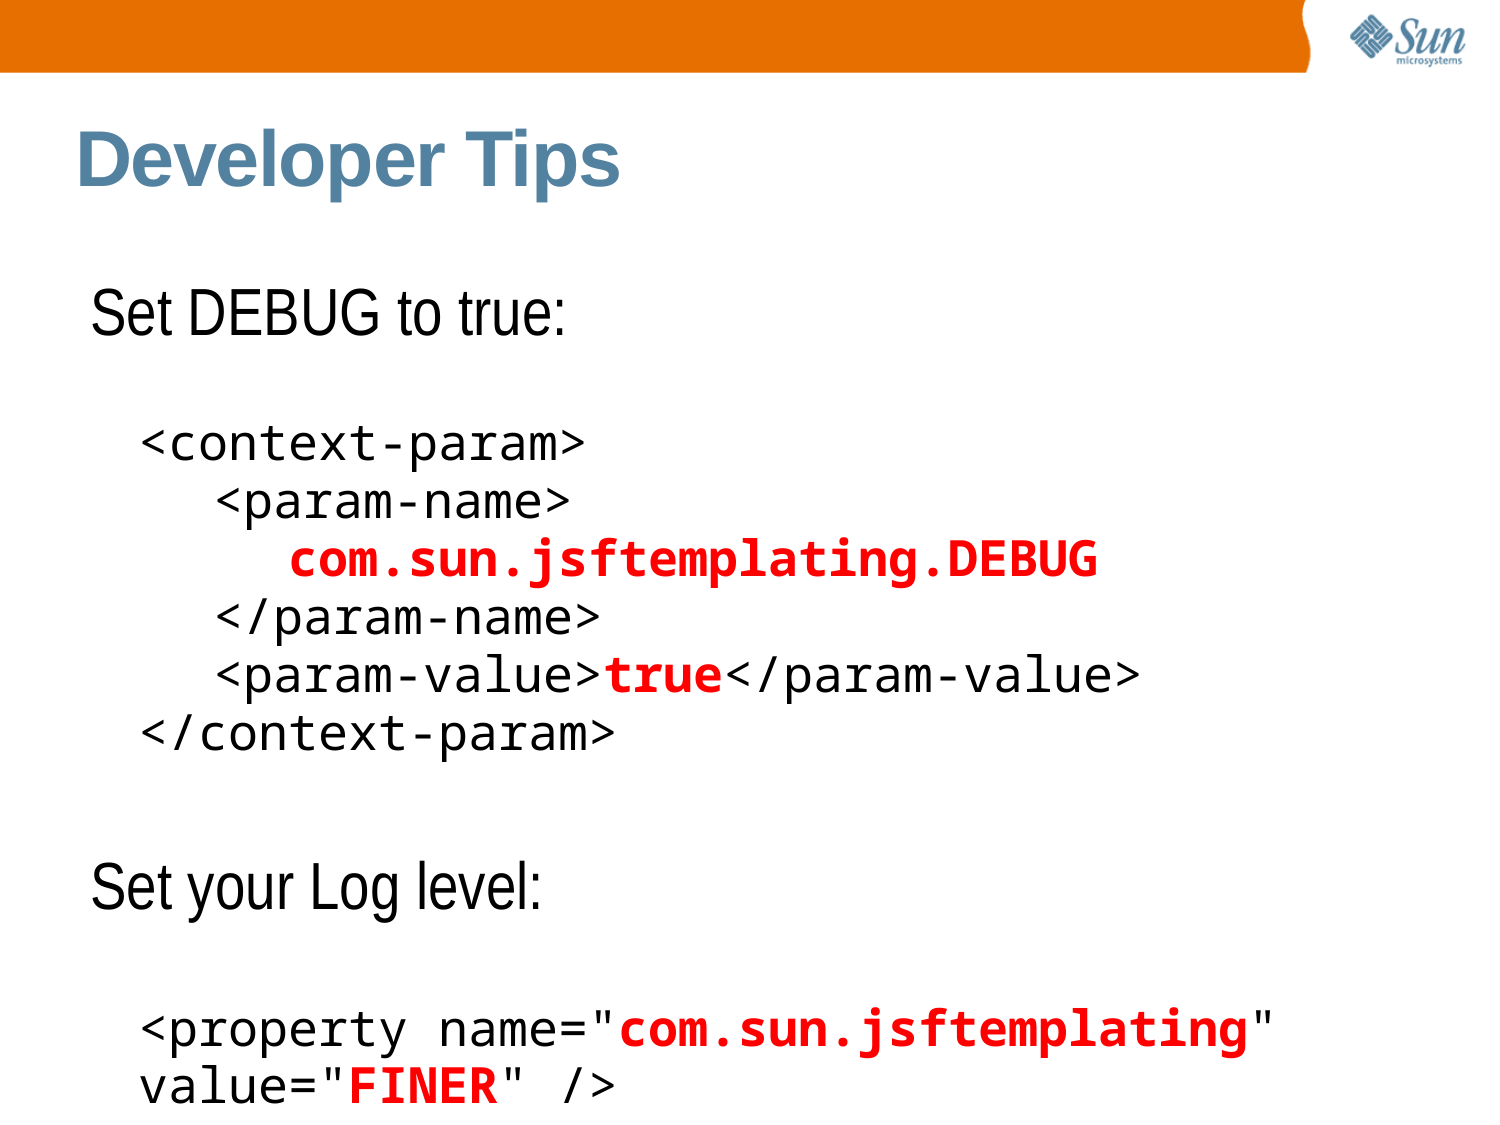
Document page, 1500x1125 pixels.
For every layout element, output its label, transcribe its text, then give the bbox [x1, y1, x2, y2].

picture [0, 0, 1500, 75]
list Set DEBUG to true: <context-param> <param-name> com.sun.jsftemplating.DEBUG </param-name> <param-value>true</param-value> </context-param> Set your Log level: <property name="com.sun.jsftemplating" value="FINER" /> [70, 283, 1426, 1008]
title Developer Tips [75, 122, 1437, 227]
